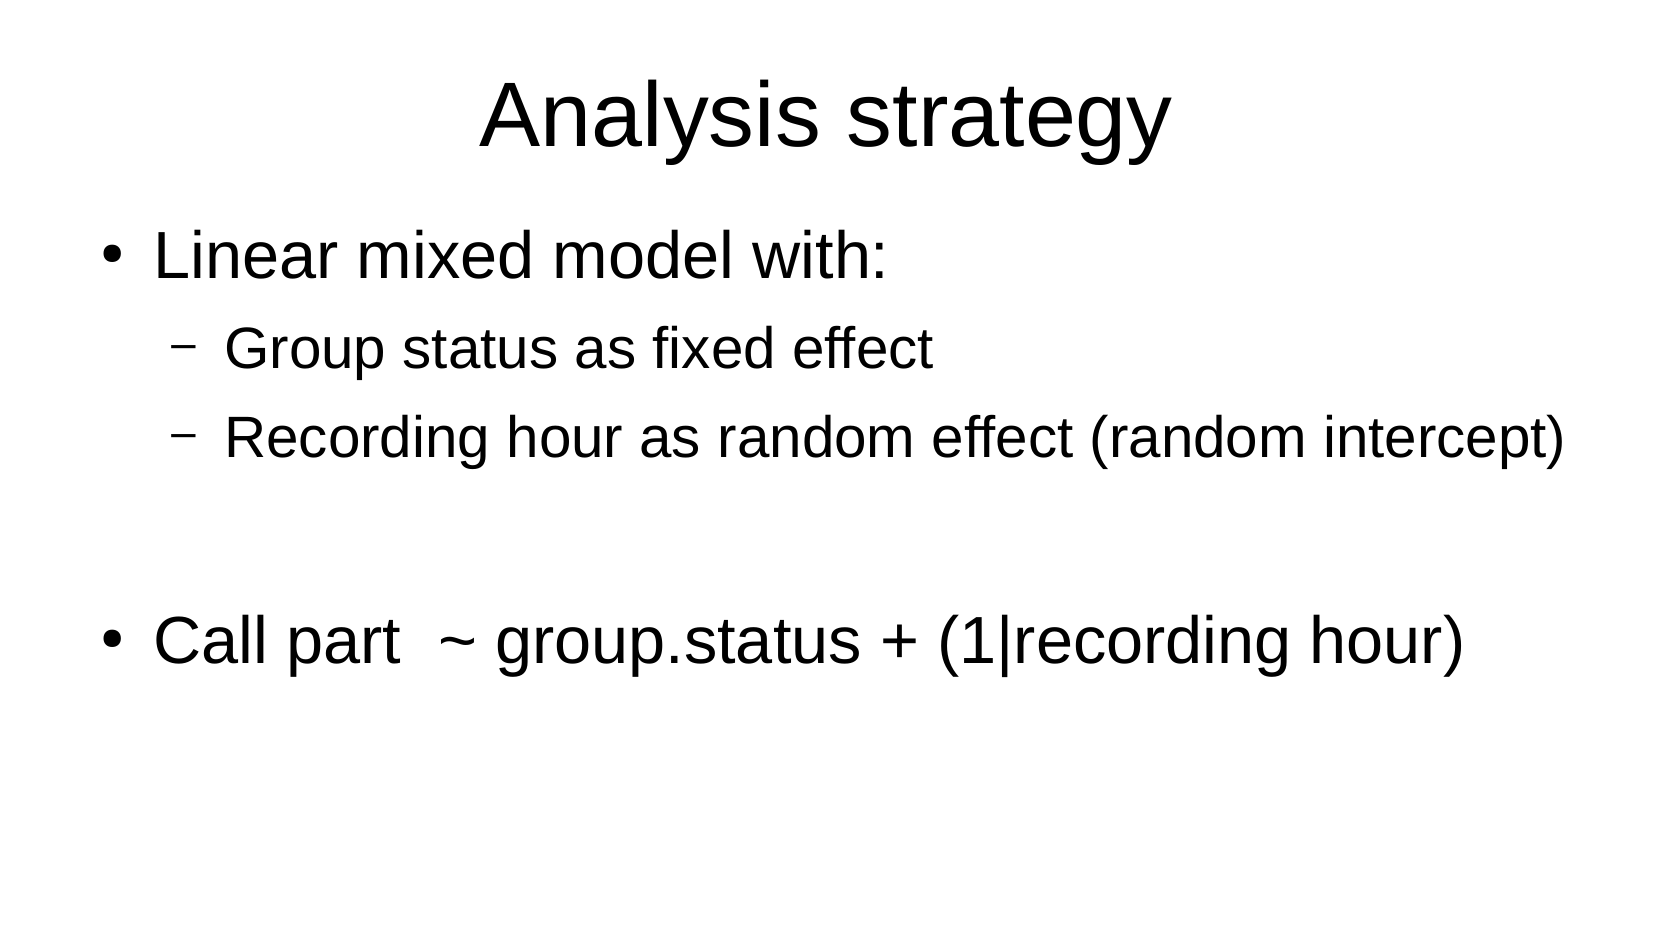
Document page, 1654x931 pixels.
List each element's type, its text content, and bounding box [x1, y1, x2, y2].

title Analysis strategy [82, 37, 1571, 193]
list Linear mixed model with: Group status as fixed effect Recording hour as random effect (random intercept) Call part ~ group.status + (1|recording hour) [82, 217, 1571, 758]
